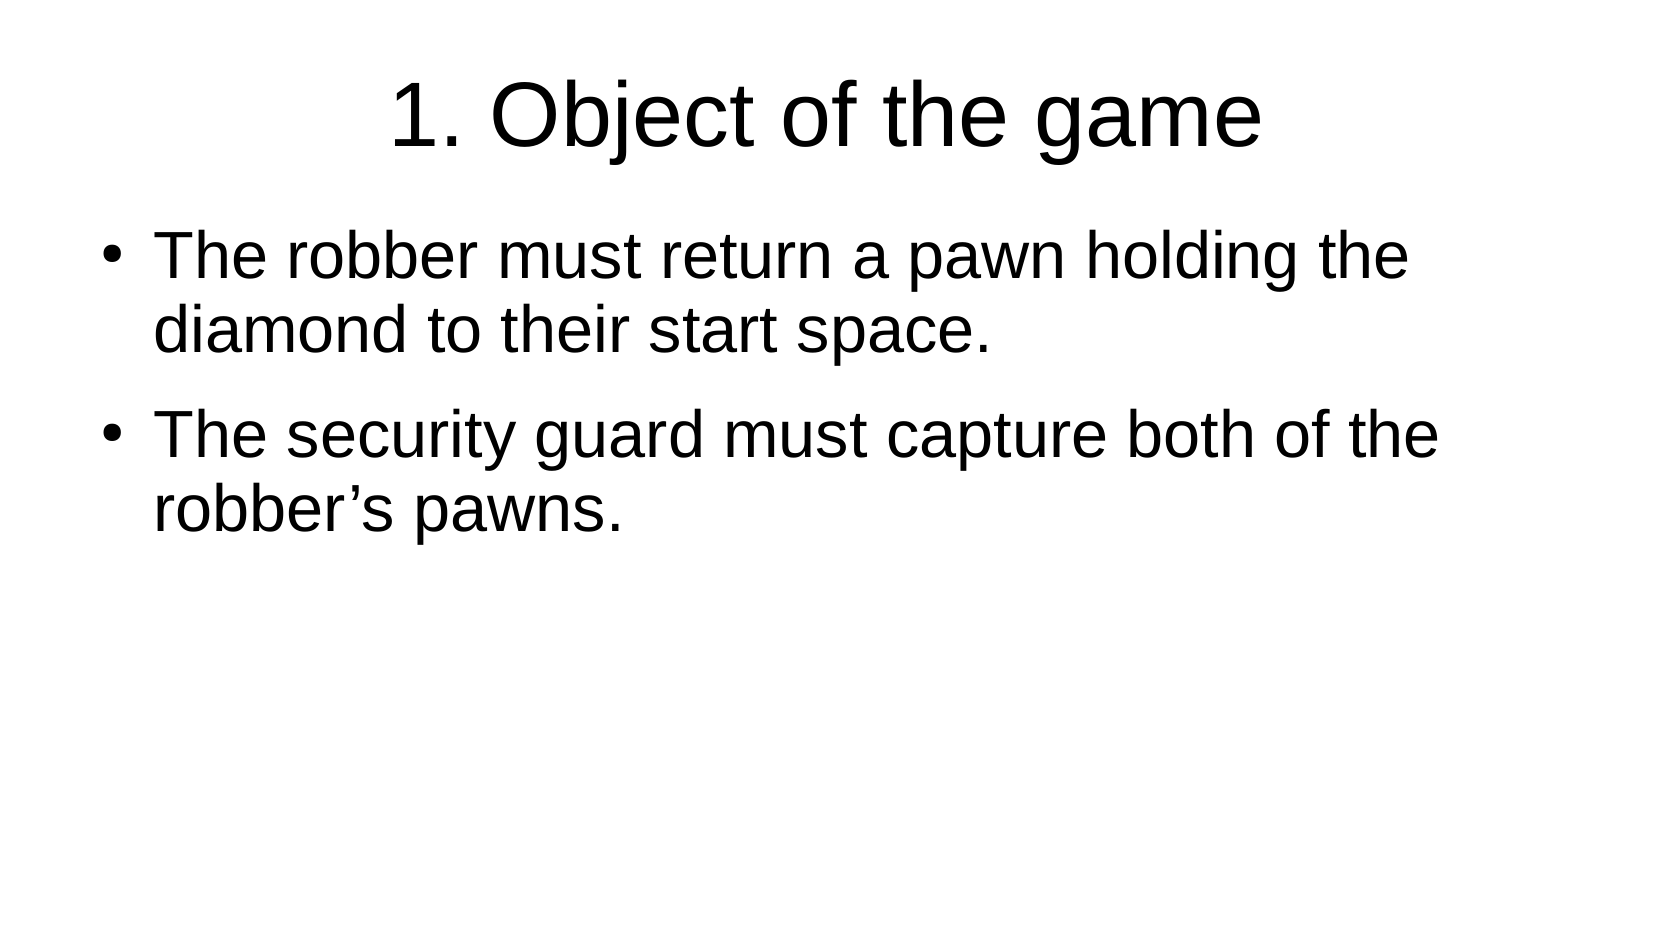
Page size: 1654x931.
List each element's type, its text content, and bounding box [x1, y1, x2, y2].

title 1. Object of the game [82, 37, 1571, 193]
list The robber must return a pawn holding the diamond to their start space. The security guard must capture both of the robber’s pawns. [82, 217, 1571, 758]
